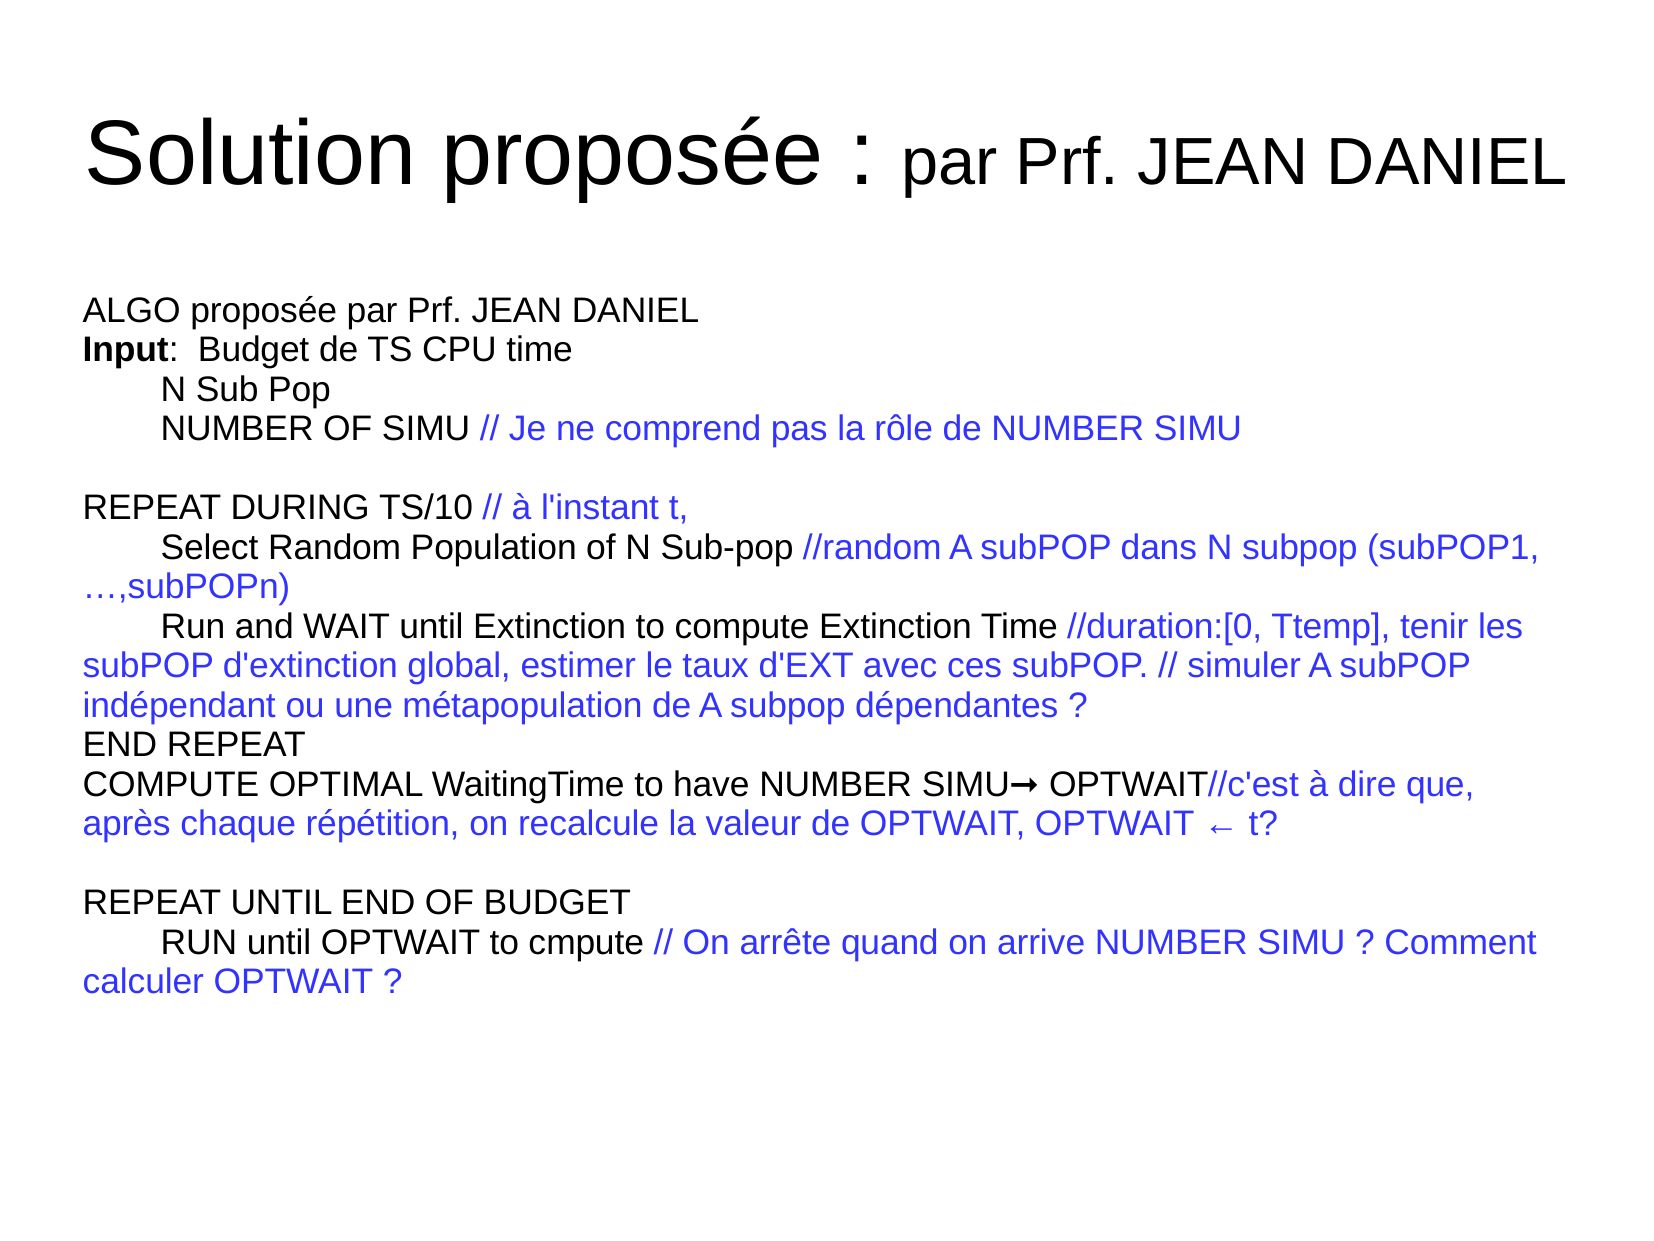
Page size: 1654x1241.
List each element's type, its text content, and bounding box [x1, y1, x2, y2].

title Solution proposée : par Prf. JEAN DANIEL [82, 49, 1571, 257]
list ALGO proposée par Prf. JEAN DANIEL Input: Budget de TS CPU time N Sub Pop NUMBER OF SIMU // Je ne comprend pas la rôle de NUMBER SIMU REPEAT DURING TS/10 // à l'instant t, Select Random Population of N Sub-pop //random A subPOP dans N subpop (subPOP1,…,subPOPn) Run and WAIT until Extinction to compute Extinction Time //duration:[0, Ttemp], tenir les subPOP d'extinction global, estimer le taux d'EXT avec ces subPOP. // simuler A subPOP indépendant ou une métapopulation de A subpop dépendantes ? END REPEAT COMPUTE OPTIMAL WaitingTime to have NUMBER SIMU➞ OPTWAIT//c'est à dire que, après chaque répétition, on recalcule la valeur de OPTWAIT, OPTWAIT ← t? REPEAT UNTIL END OF BUDGET RUN until OPTWAIT to cmpute // On arrête quand on arrive NUMBER SIMU ? Comment calculer OPTWAIT ? [82, 290, 1571, 1010]
